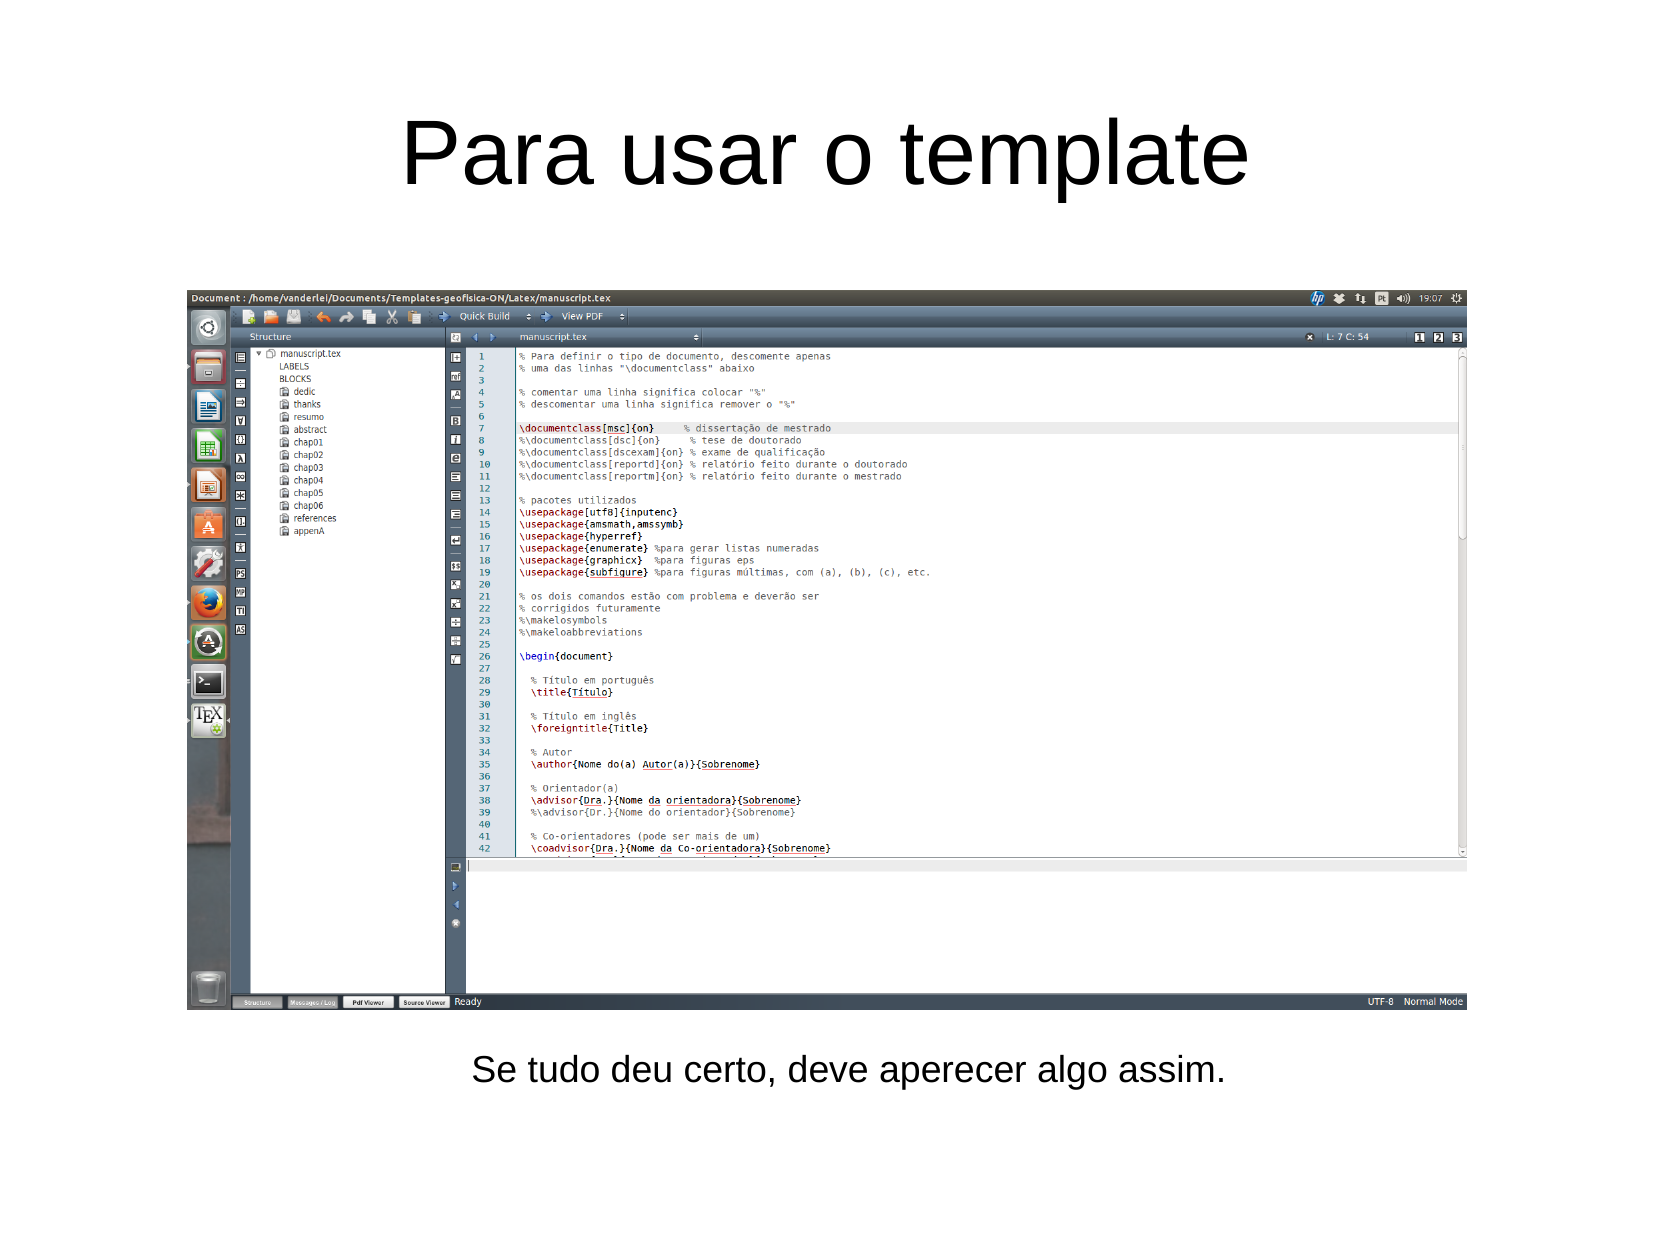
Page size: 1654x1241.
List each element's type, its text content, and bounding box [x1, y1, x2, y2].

title Para usar o template [82, 49, 1571, 257]
picture [187, 290, 1467, 1010]
text_box Se tudo deu certo, deve aperecer algo assim. [456, 1041, 1252, 1099]
